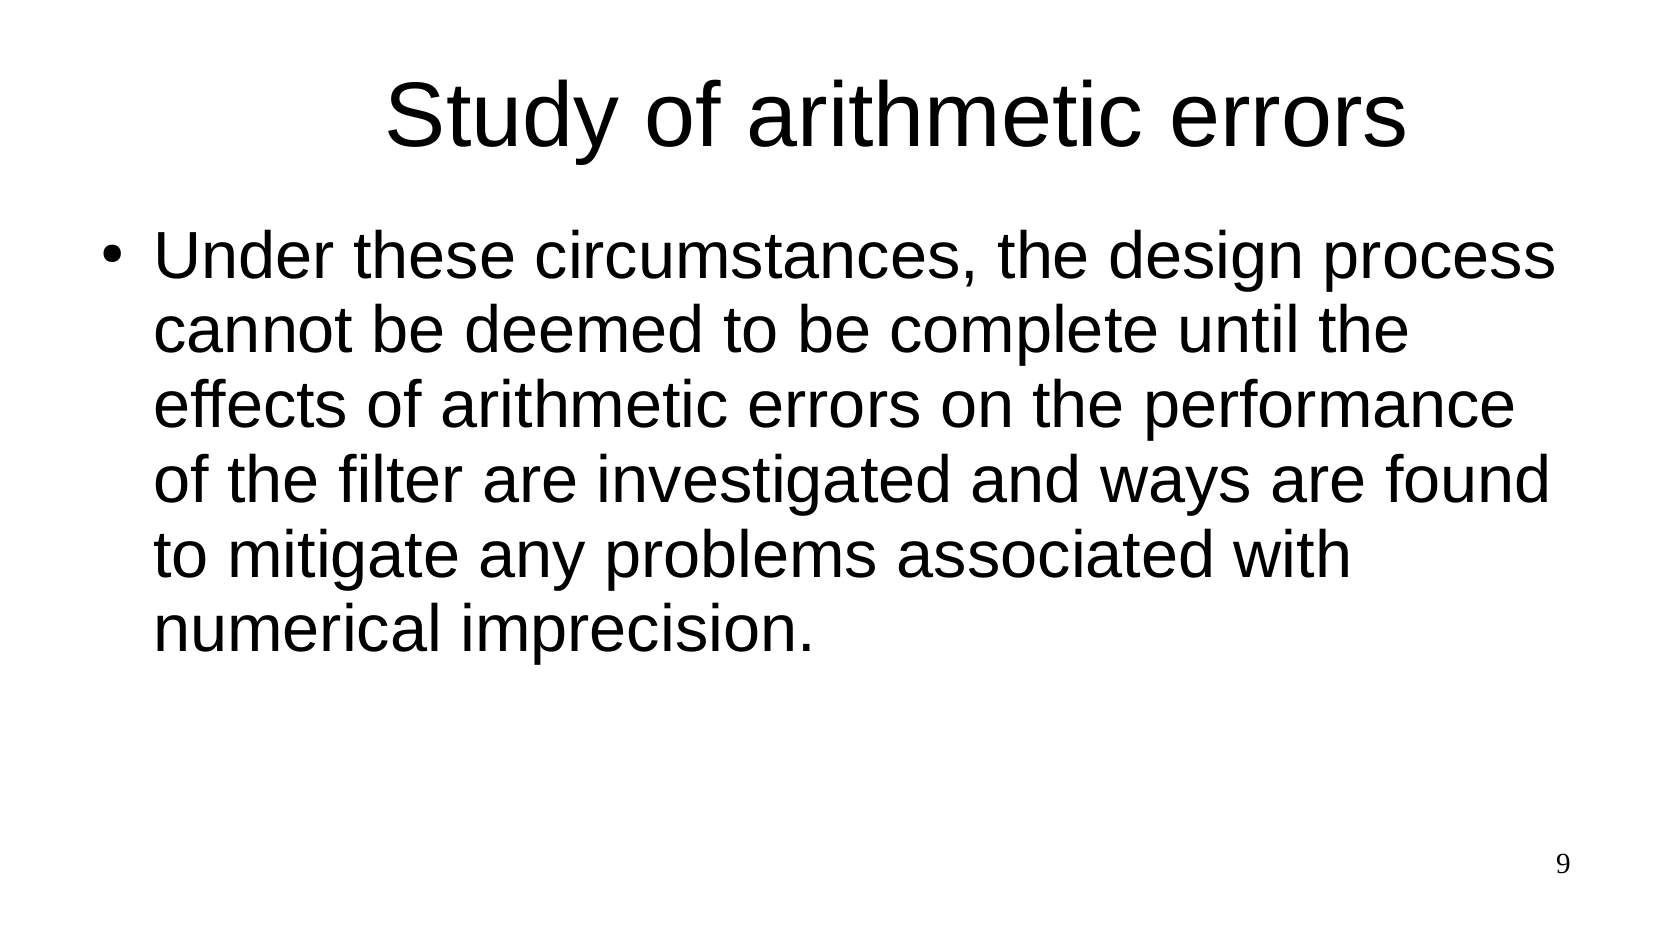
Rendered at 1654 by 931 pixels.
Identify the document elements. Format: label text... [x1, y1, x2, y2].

list Under these circumstances, the design process cannot be deemed to be complete until the effects of arithmetic errors on the performance of the ﬁlter are investigated and ways are found to mitigate any problems associated with numerical imprecision. [82, 217, 1571, 758]
title Study of arithmetic errors [82, 37, 1571, 193]
